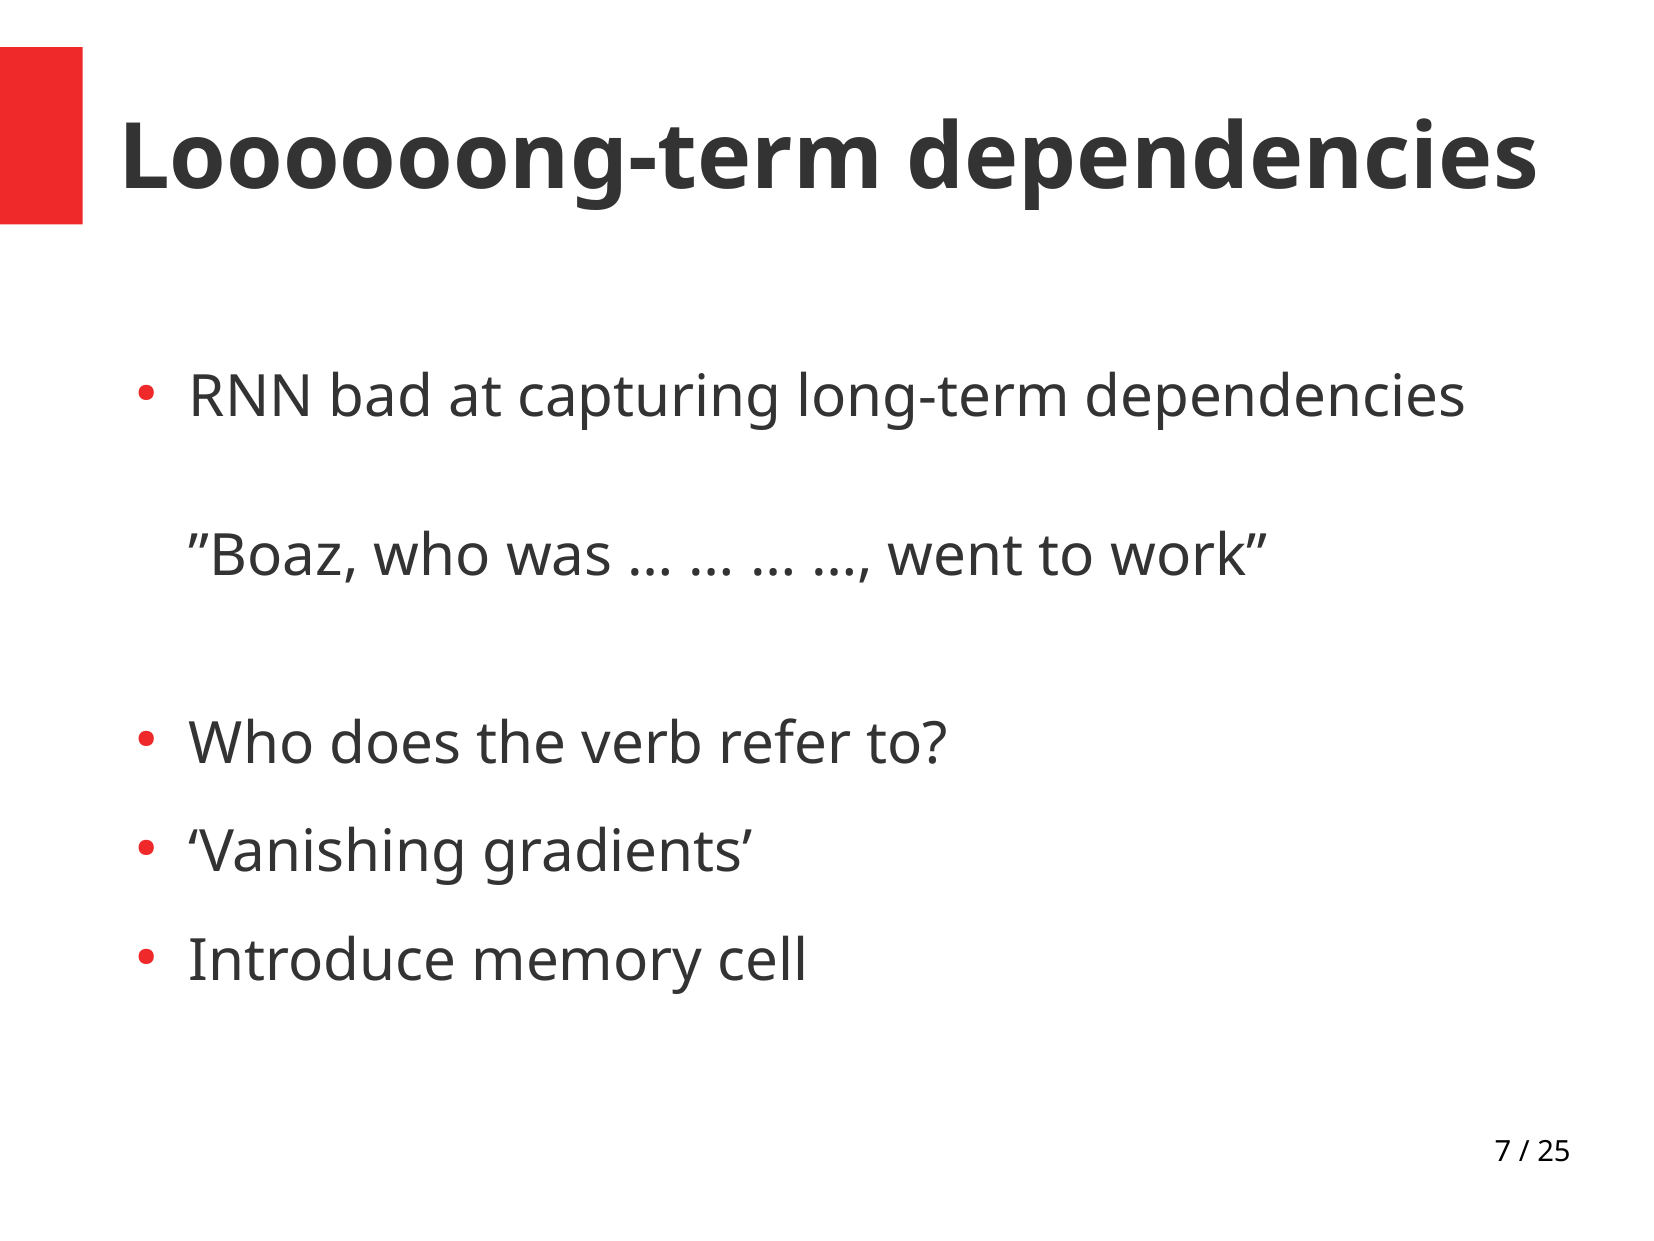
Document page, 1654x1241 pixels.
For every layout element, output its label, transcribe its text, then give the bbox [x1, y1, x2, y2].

list RNN bad at capturing long-term dependencies ”Boaz, who was … … … …, went to work” Who does the verb refer to? ‘Vanishing gradients’ Introduce memory cell [118, 354, 1536, 1074]
title Loooooong-term dependencies [118, 49, 1571, 257]
